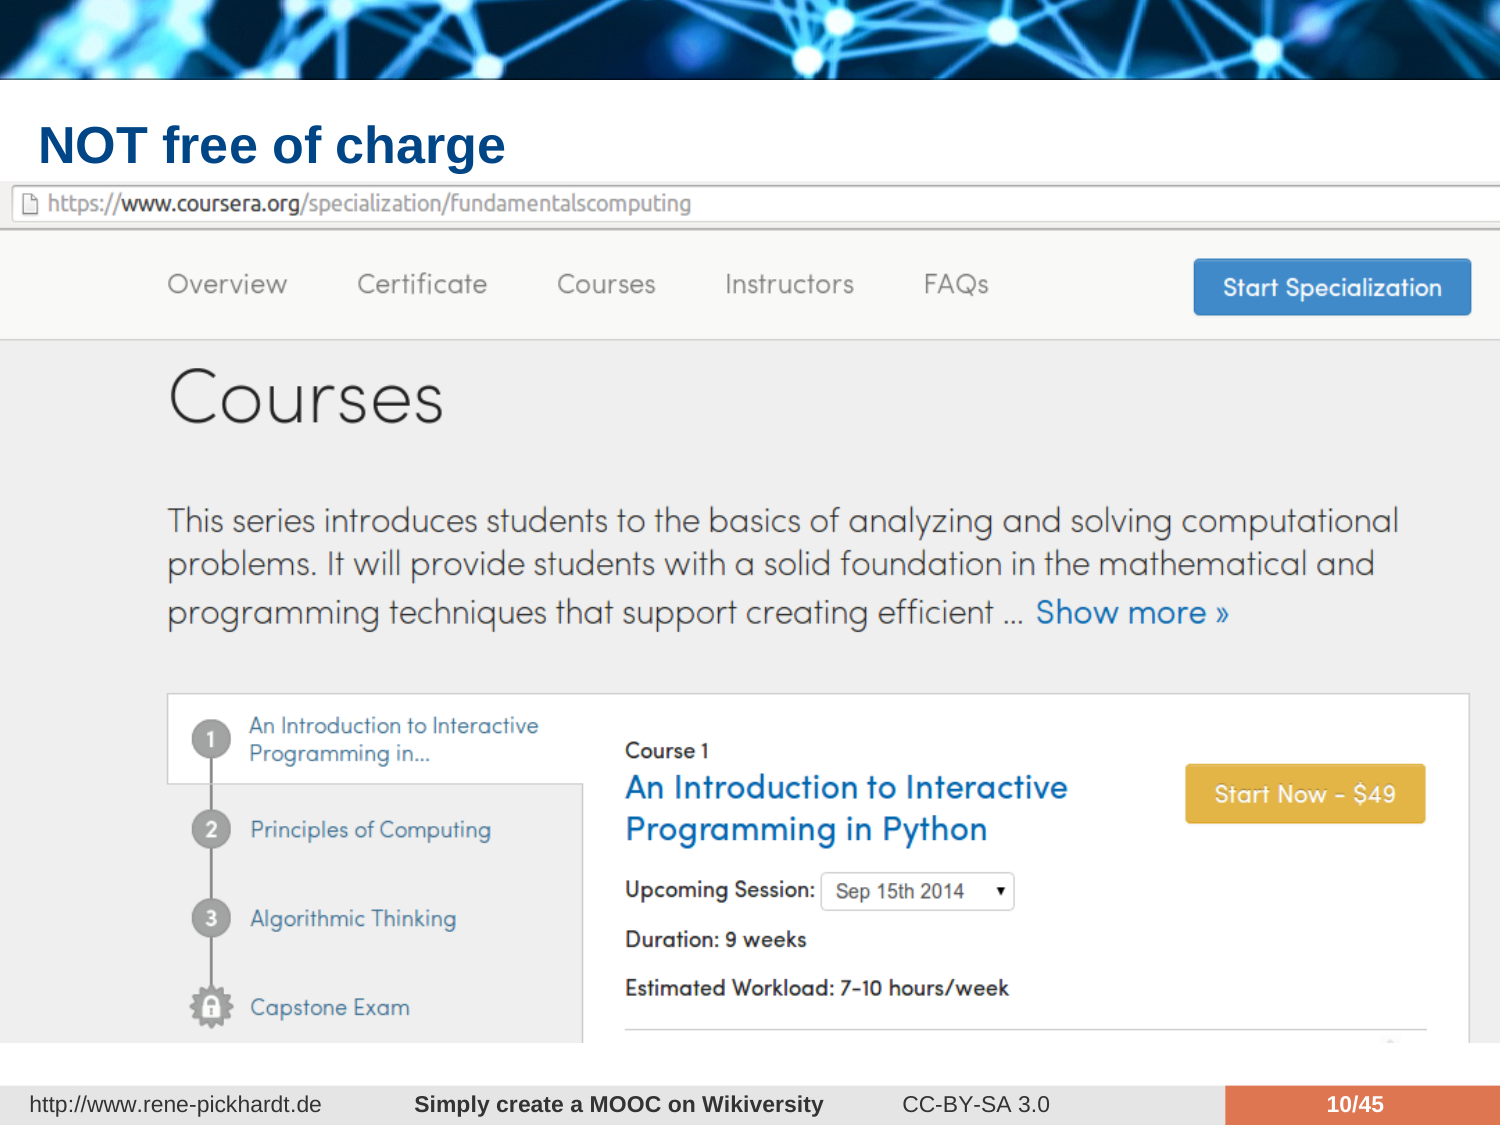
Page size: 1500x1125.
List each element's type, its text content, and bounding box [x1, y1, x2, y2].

picture [0, 181, 1500, 1043]
picture [0, 0, 1500, 80]
title NOT free of charge [23, 112, 1500, 181]
